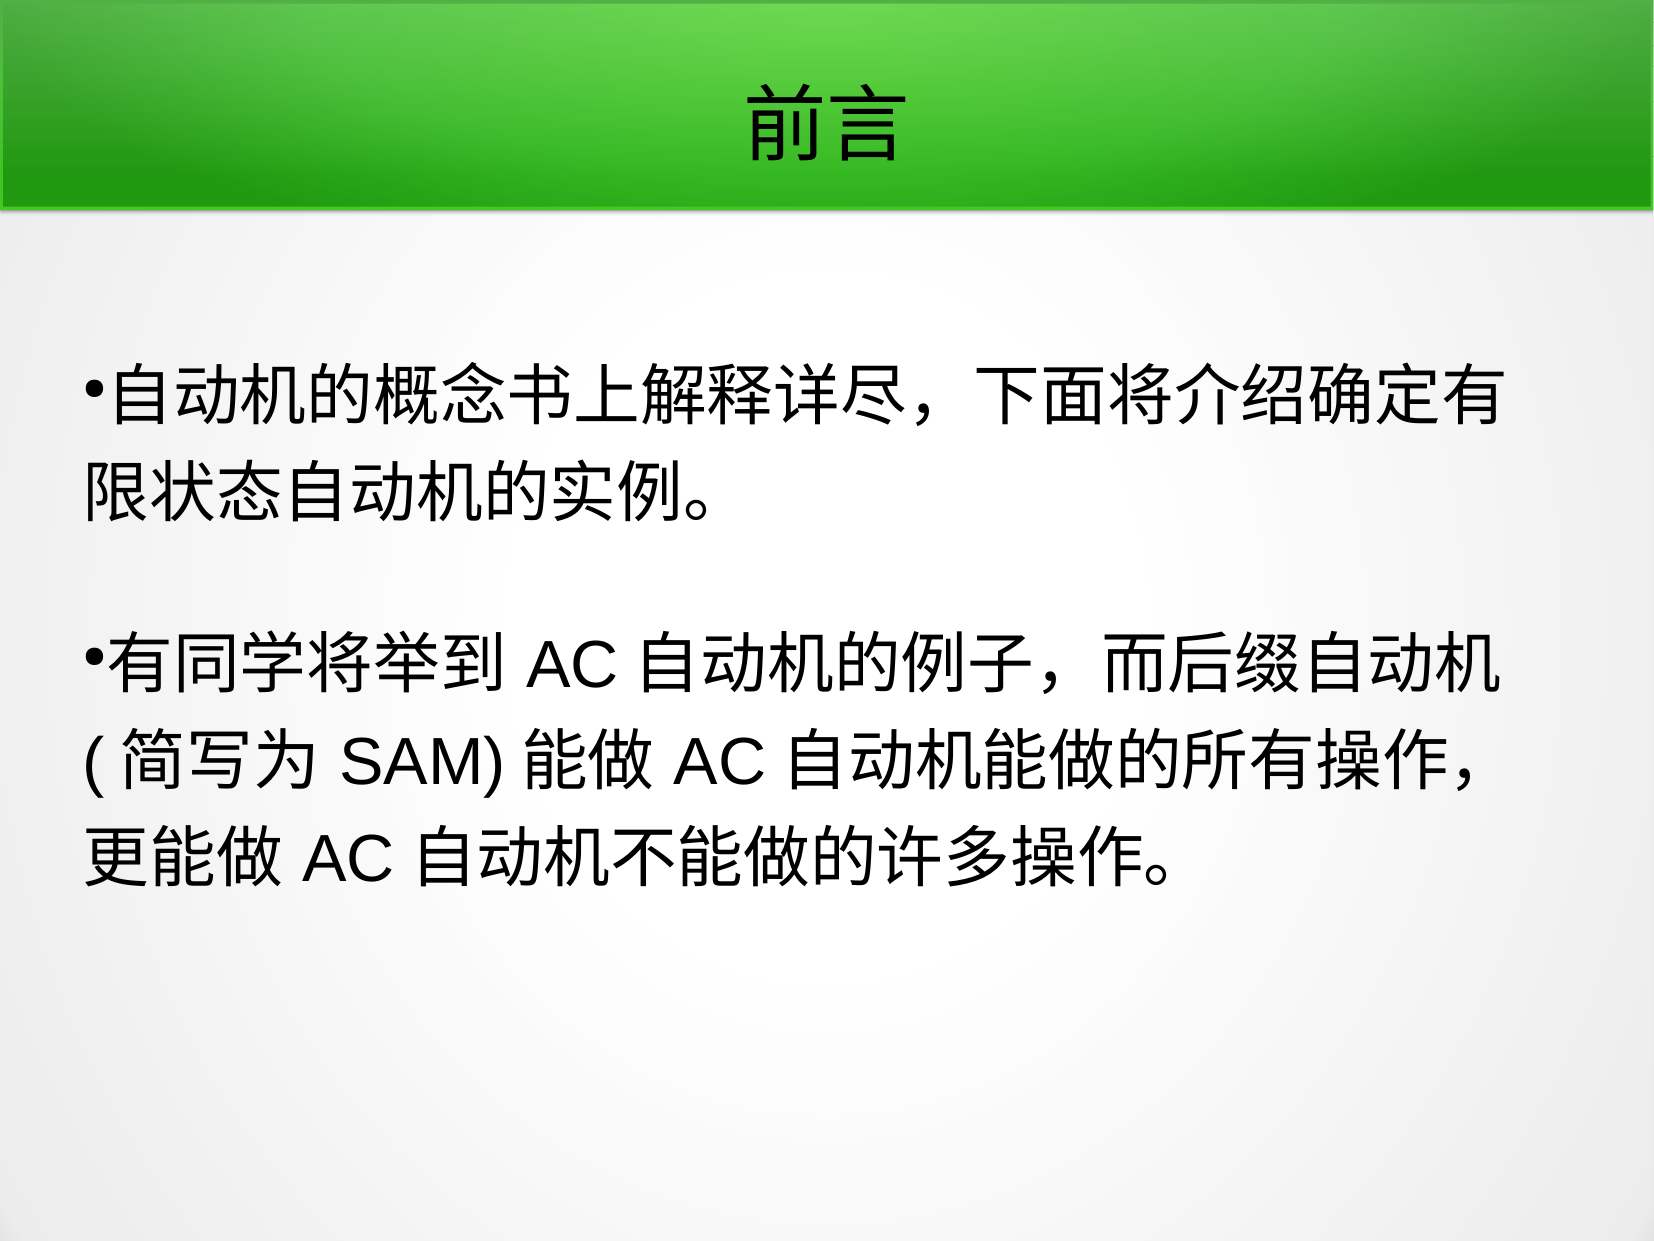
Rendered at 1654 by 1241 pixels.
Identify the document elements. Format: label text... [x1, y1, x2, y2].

title 前言 [82, 47, 1571, 190]
subtitle 自动机的概念书上解释详尽，下面将介绍确定有限状态自动机的实例。 有同学将举到AC自动机的例子，而后缀自动机(简写为SAM)能做AC自动机能做的所有操作，更能做AC自动机不能做的许多操作。 [82, 299, 1571, 1019]
